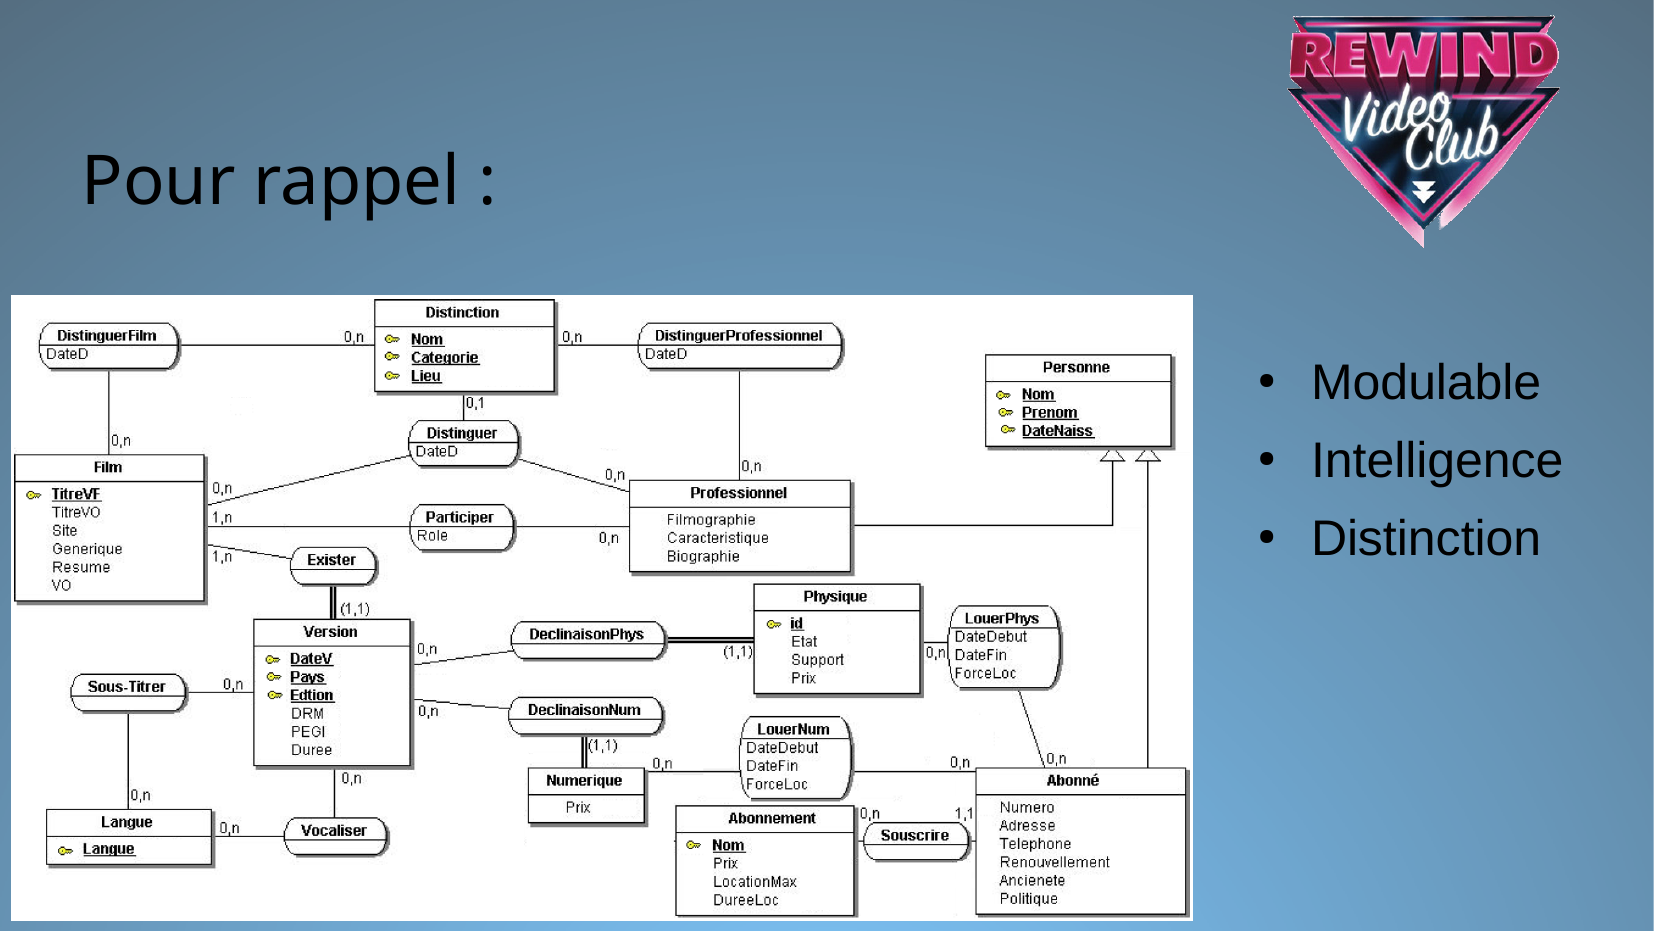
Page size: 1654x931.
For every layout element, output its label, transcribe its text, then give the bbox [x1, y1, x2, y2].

picture [0, 0, 1654, 931]
title Pour rappel : [47, 106, 532, 250]
list Modulable Intelligence Distinction [1240, 354, 1595, 575]
